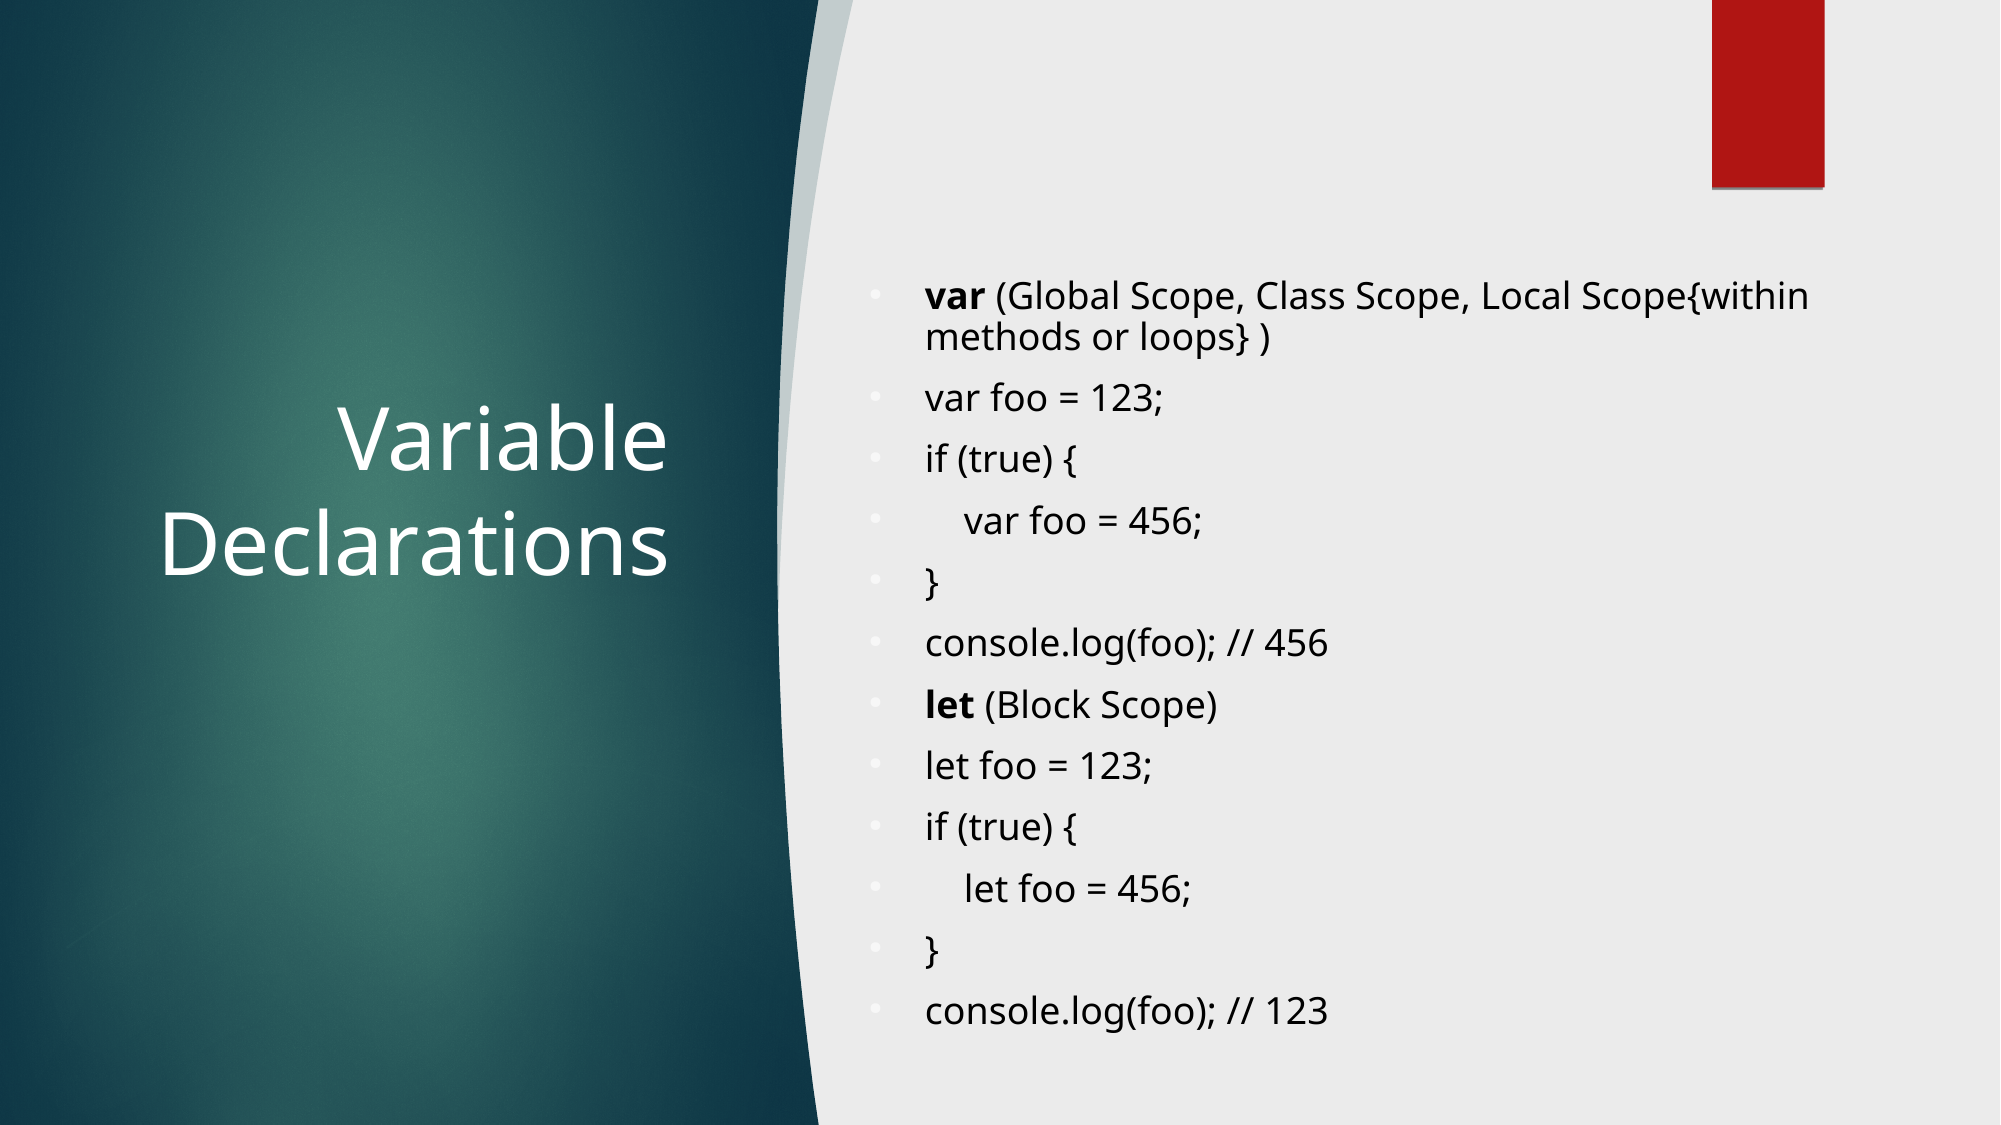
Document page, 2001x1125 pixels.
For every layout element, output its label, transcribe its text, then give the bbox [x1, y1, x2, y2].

text_box [0, 0, 2000, 1125]
list var (Global Scope, Class Scope, Local Scope{within methods or loops} ) var foo = 123; if (true) { var foo = 456; } console.log(foo); // 456 let (Block Scope) let foo = 123; if (true) { let foo = 456; } console.log(foo); // 123 [853, 270, 1959, 1100]
title Variable Declarations [107, 270, 685, 1004]
